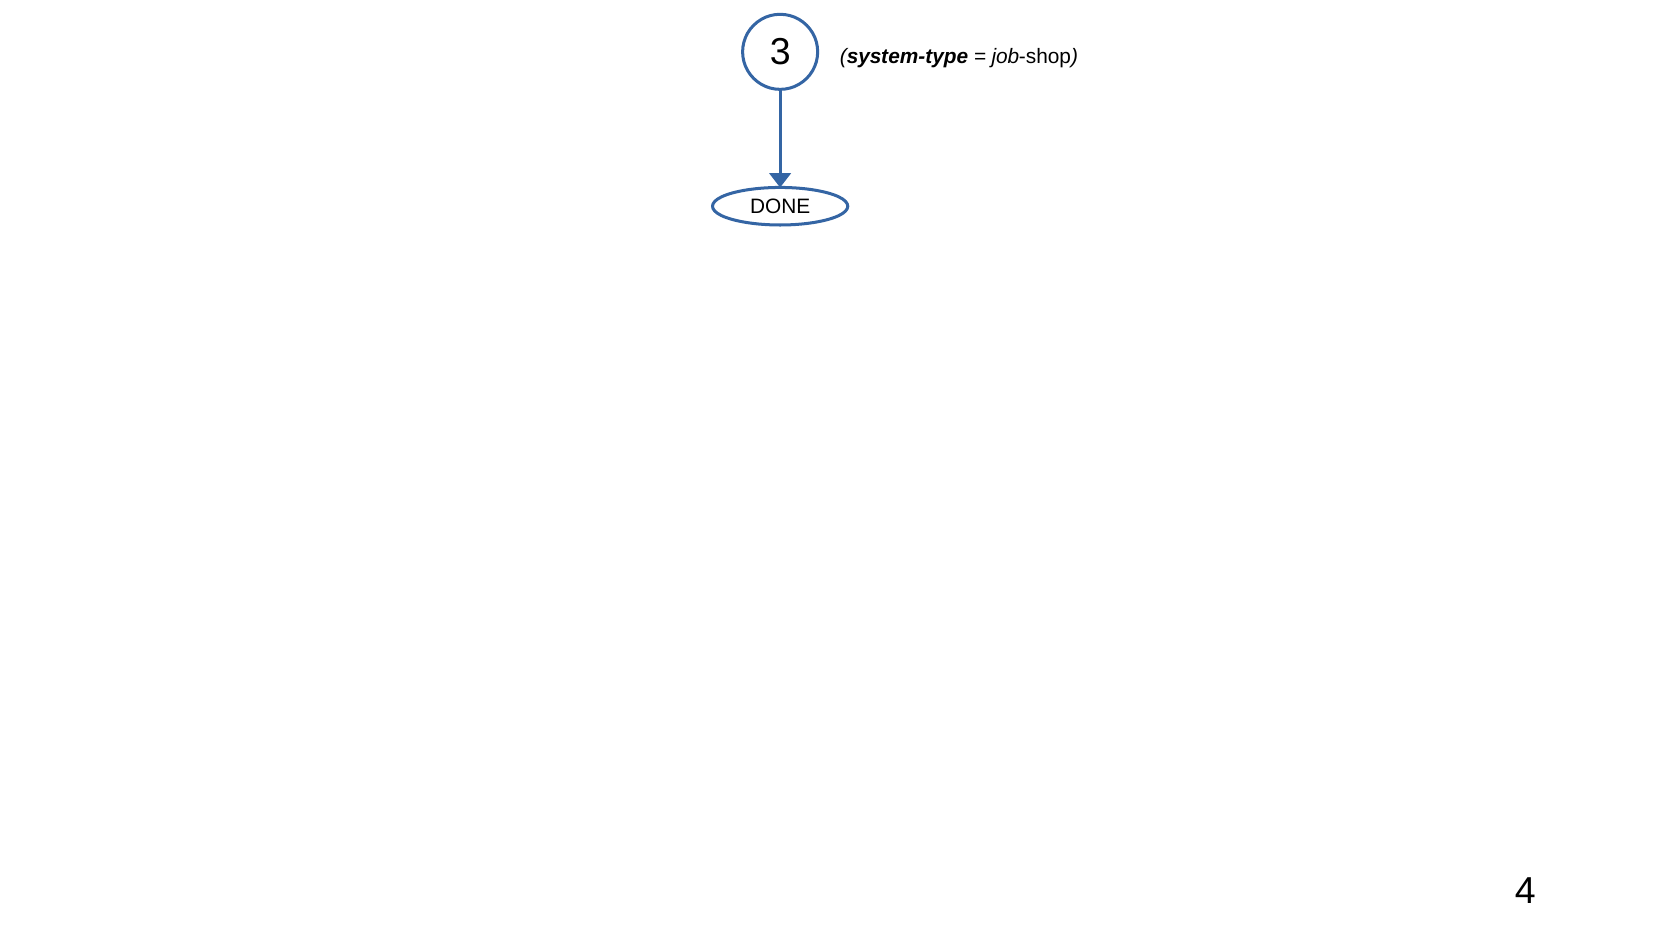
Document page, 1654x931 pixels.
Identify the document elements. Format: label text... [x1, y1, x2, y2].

text_box DONE [712, 187, 848, 226]
text_box 3 [742, 14, 818, 90]
text_box <number> [1500, 862, 1538, 920]
text_box (system-type = job-shop) [825, 36, 1126, 76]
